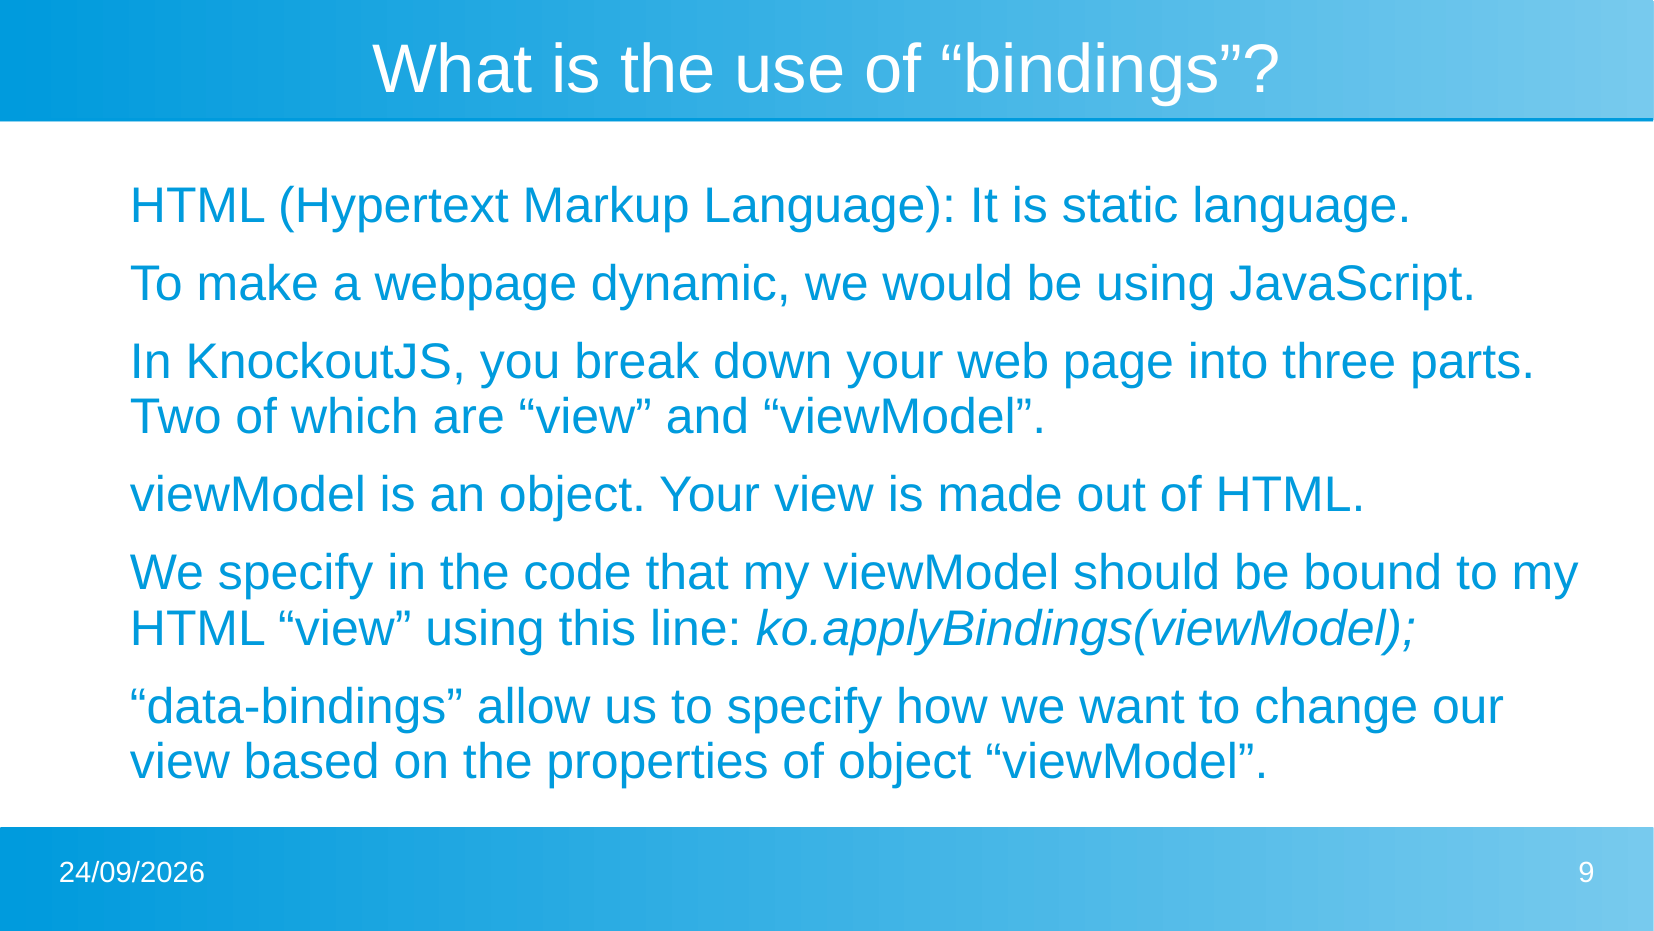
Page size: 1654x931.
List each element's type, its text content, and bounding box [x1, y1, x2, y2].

title What is the use of “bindings”? [59, 29, 1595, 108]
list HTML (Hypertext Markup Language): It is static language. To make a webpage dynamic, we would be using JavaScript. In KnockoutJS, you break down your web page into three parts. Two of which are “view” and “viewModel”. viewModel is an object. Your view is made out of HTML. We specify in the code that my viewModel should be bound to my HTML “view” using this line: ko.applyBindings(viewModel); “data-bindings” allow us to specify how we want to change our view based on the properties of object “viewModel”. [59, 177, 1595, 768]
